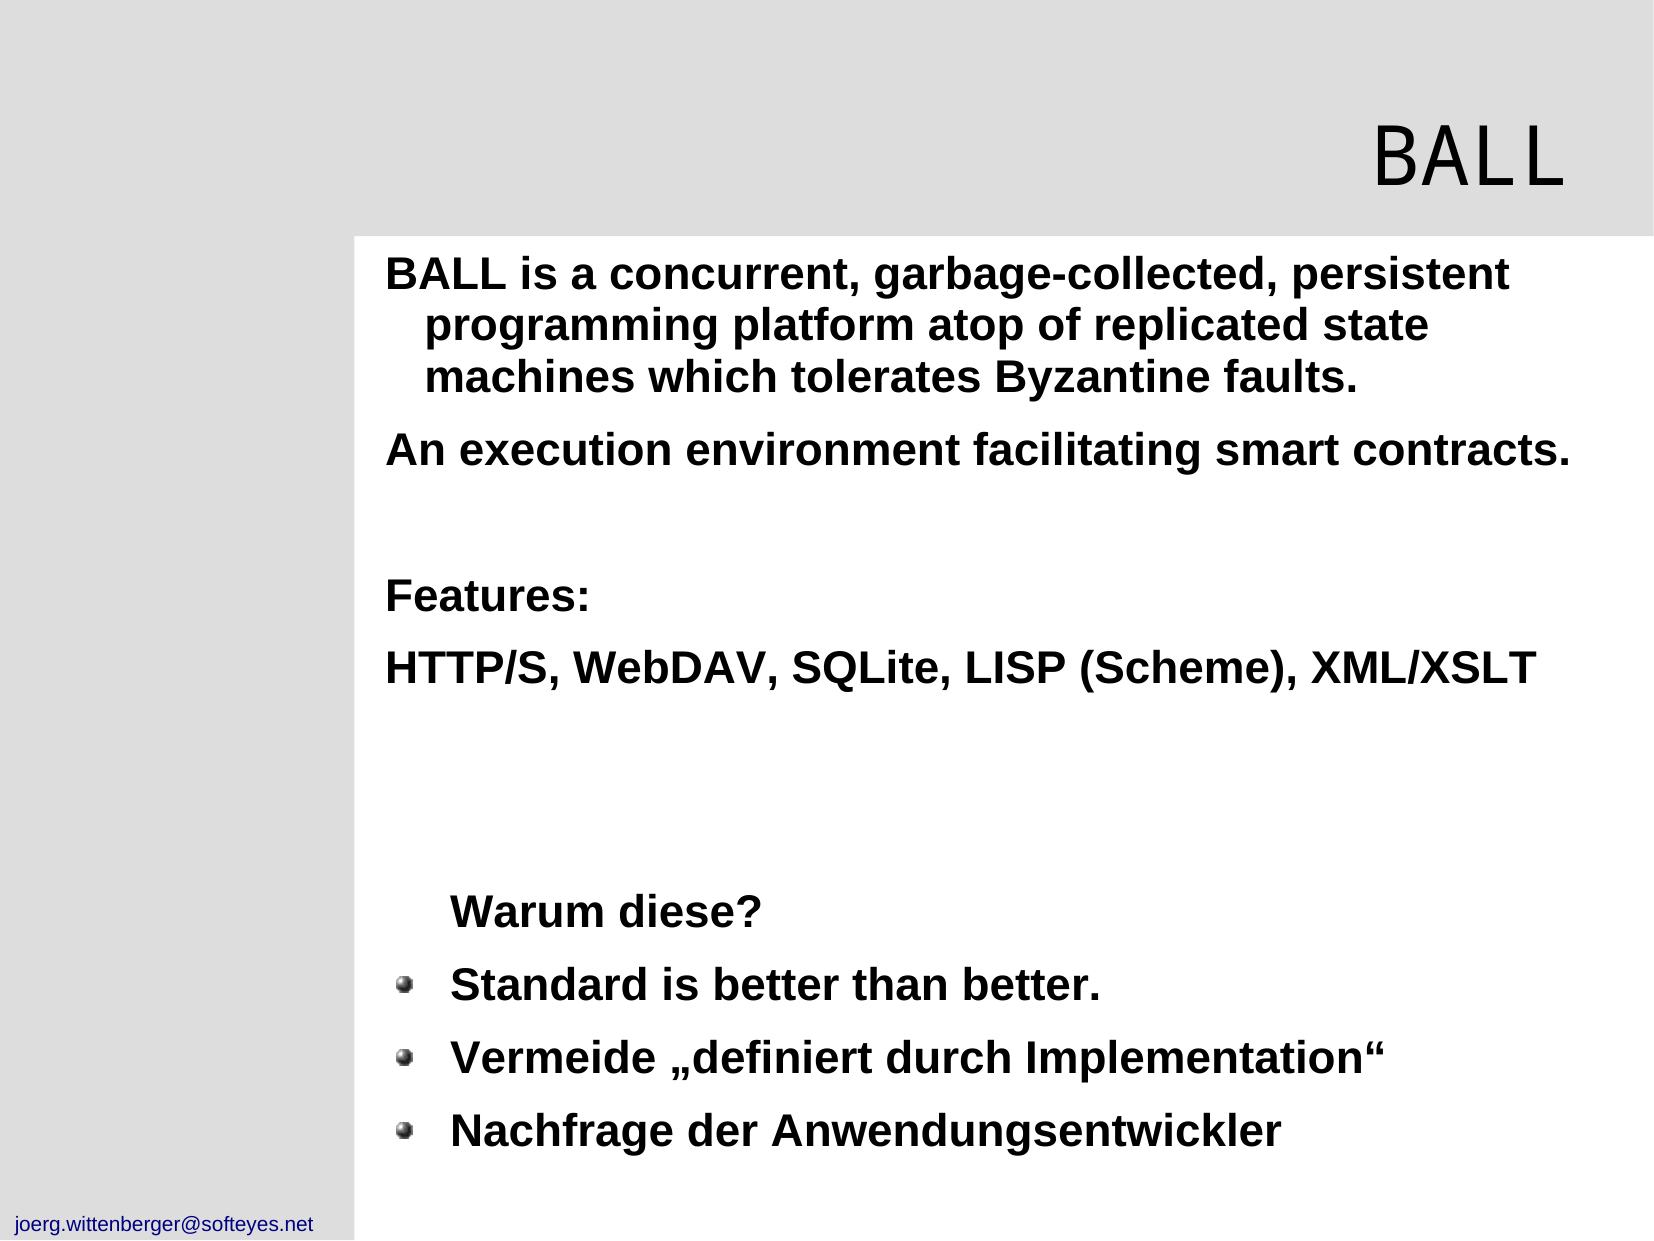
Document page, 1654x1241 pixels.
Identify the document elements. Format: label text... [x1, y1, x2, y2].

title BALL [354, 49, 1571, 257]
list BALL is a concurrent, garbage-collected, persistent programming platform atop of replicated state machines which tolerates Byzantine faults. An execution environment facilitating smart contracts. Features: HTTP/S, WebDAV, SQLite, LISP (Scheme), XML/XSLT [372, 248, 1625, 839]
list Warum diese? Standard is better than better. Vermeide „definiert durch Implementation“ Nachfrage der Anwendungsentwickler [366, 885, 1648, 1211]
